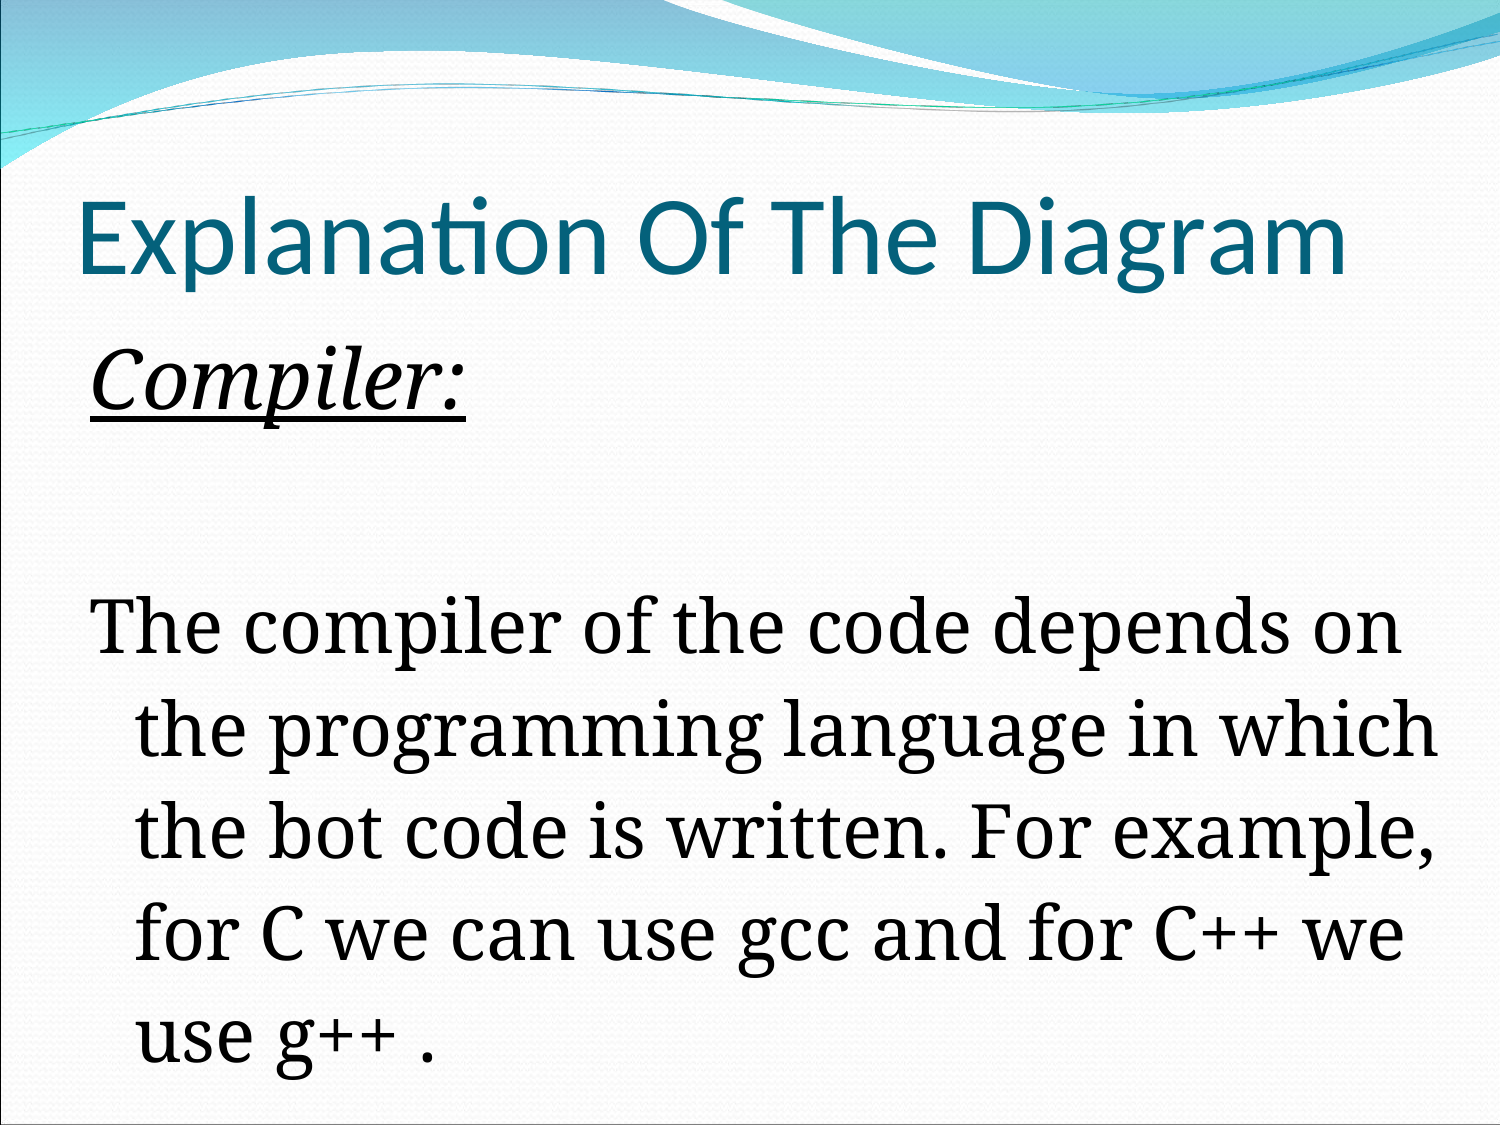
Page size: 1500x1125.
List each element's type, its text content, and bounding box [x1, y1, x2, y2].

title Explanation Of The Diagram [75, 33, 1426, 304]
list Compiler: The compiler of the code depends on the programming language in which the bot code is written. For example, for C we can use gcc and for C++ we use g++ . [74, 312, 1463, 1125]
picture [0, 0, 1500, 1125]
